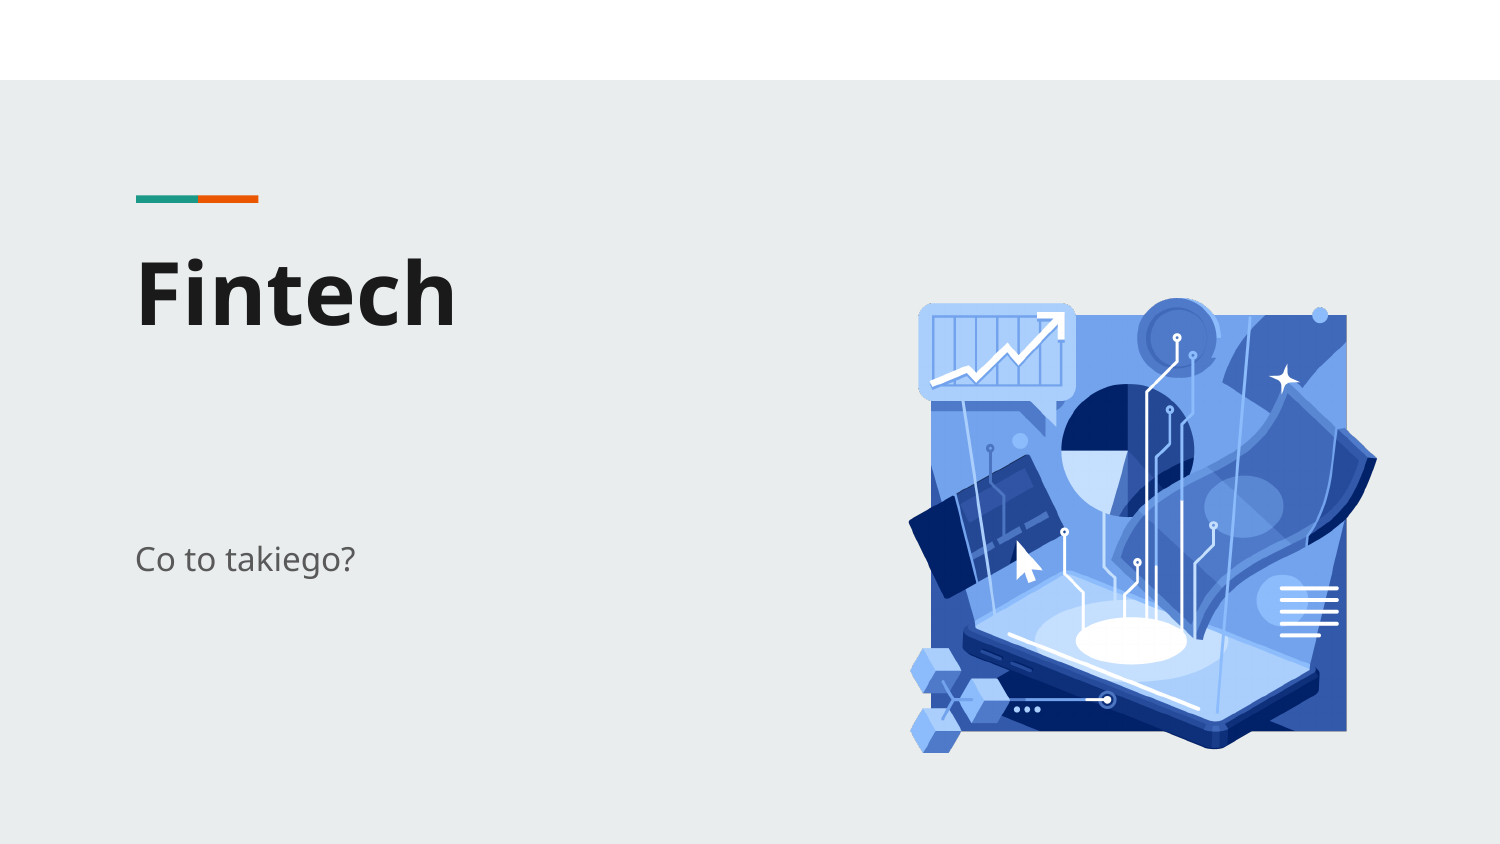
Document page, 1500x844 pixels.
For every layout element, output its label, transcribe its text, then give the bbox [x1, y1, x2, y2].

picture [896, 280, 1381, 766]
subtitle Co to takiego? [119, 520, 896, 610]
title Fintech [119, 216, 1381, 490]
